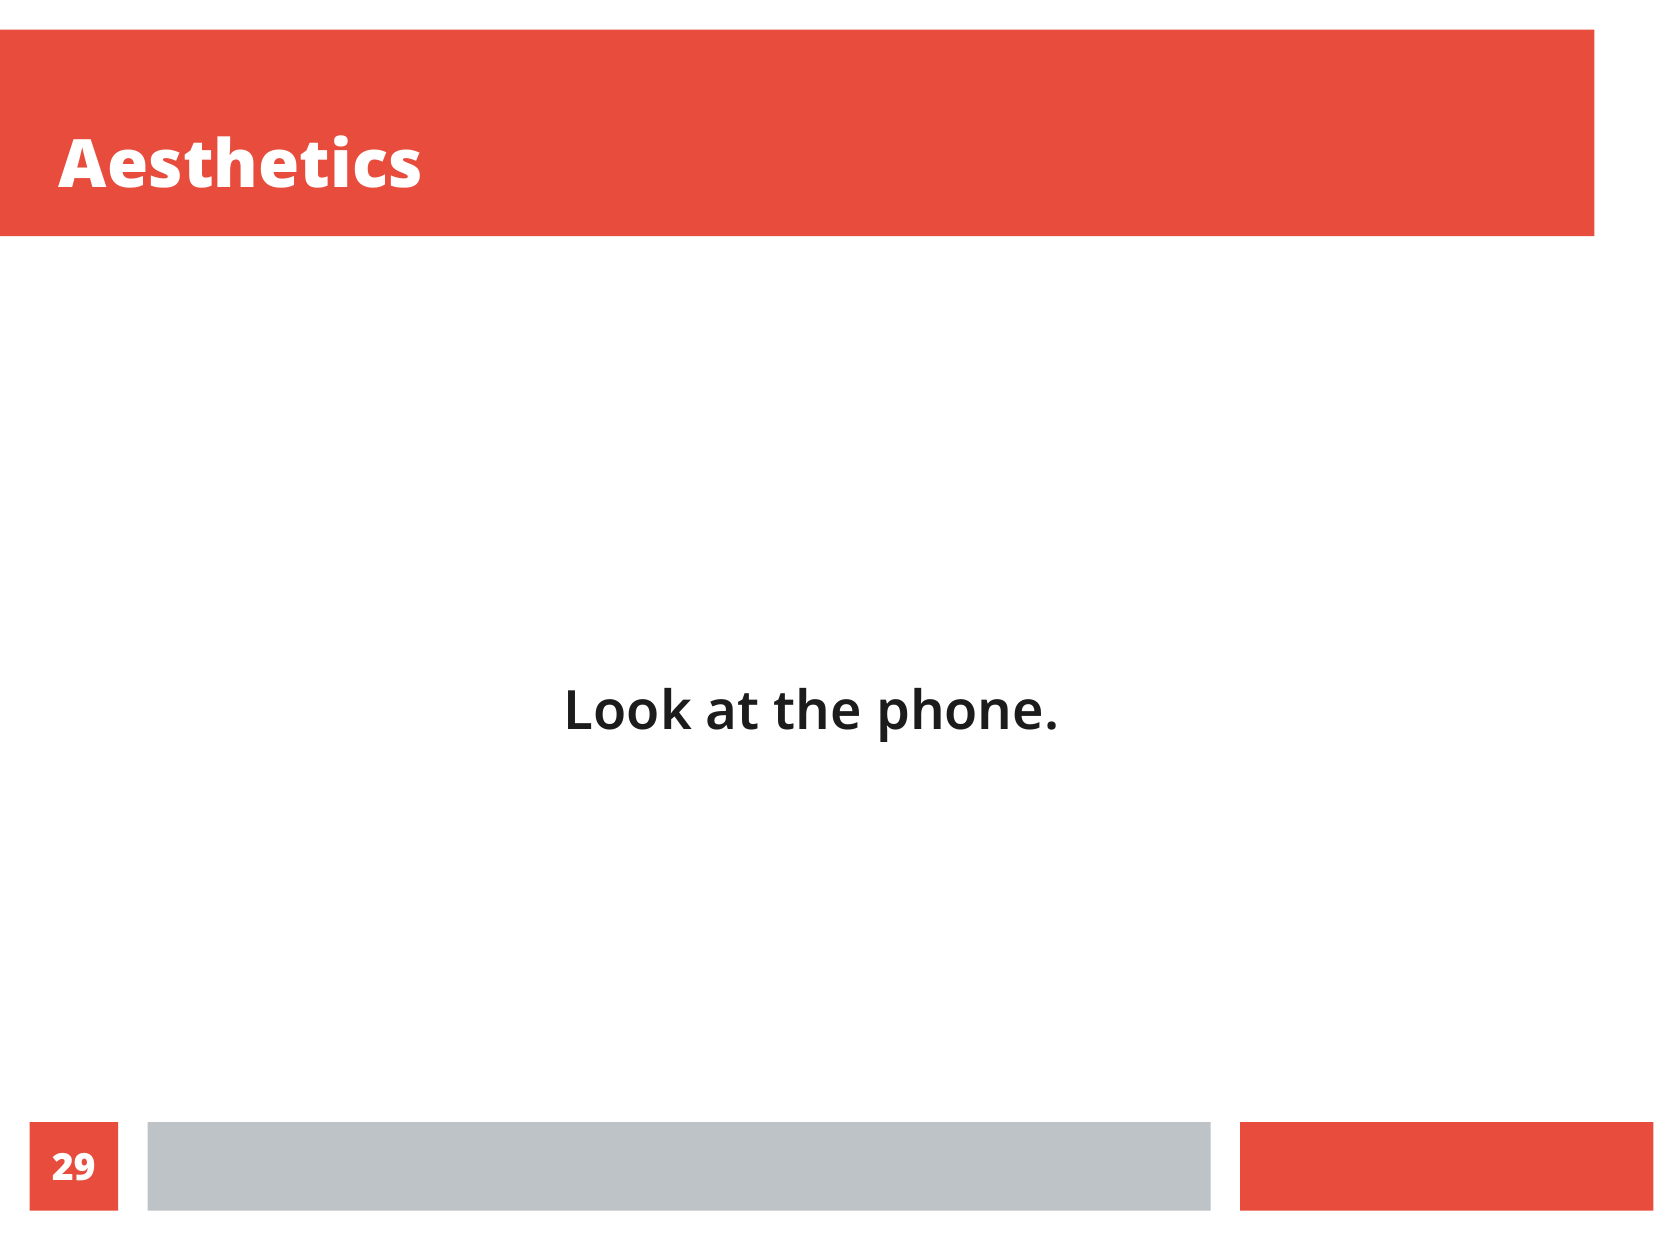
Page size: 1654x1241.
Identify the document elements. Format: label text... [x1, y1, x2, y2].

list Look at the phone. [59, 324, 1565, 1093]
title Aesthetics [59, 59, 1595, 207]
